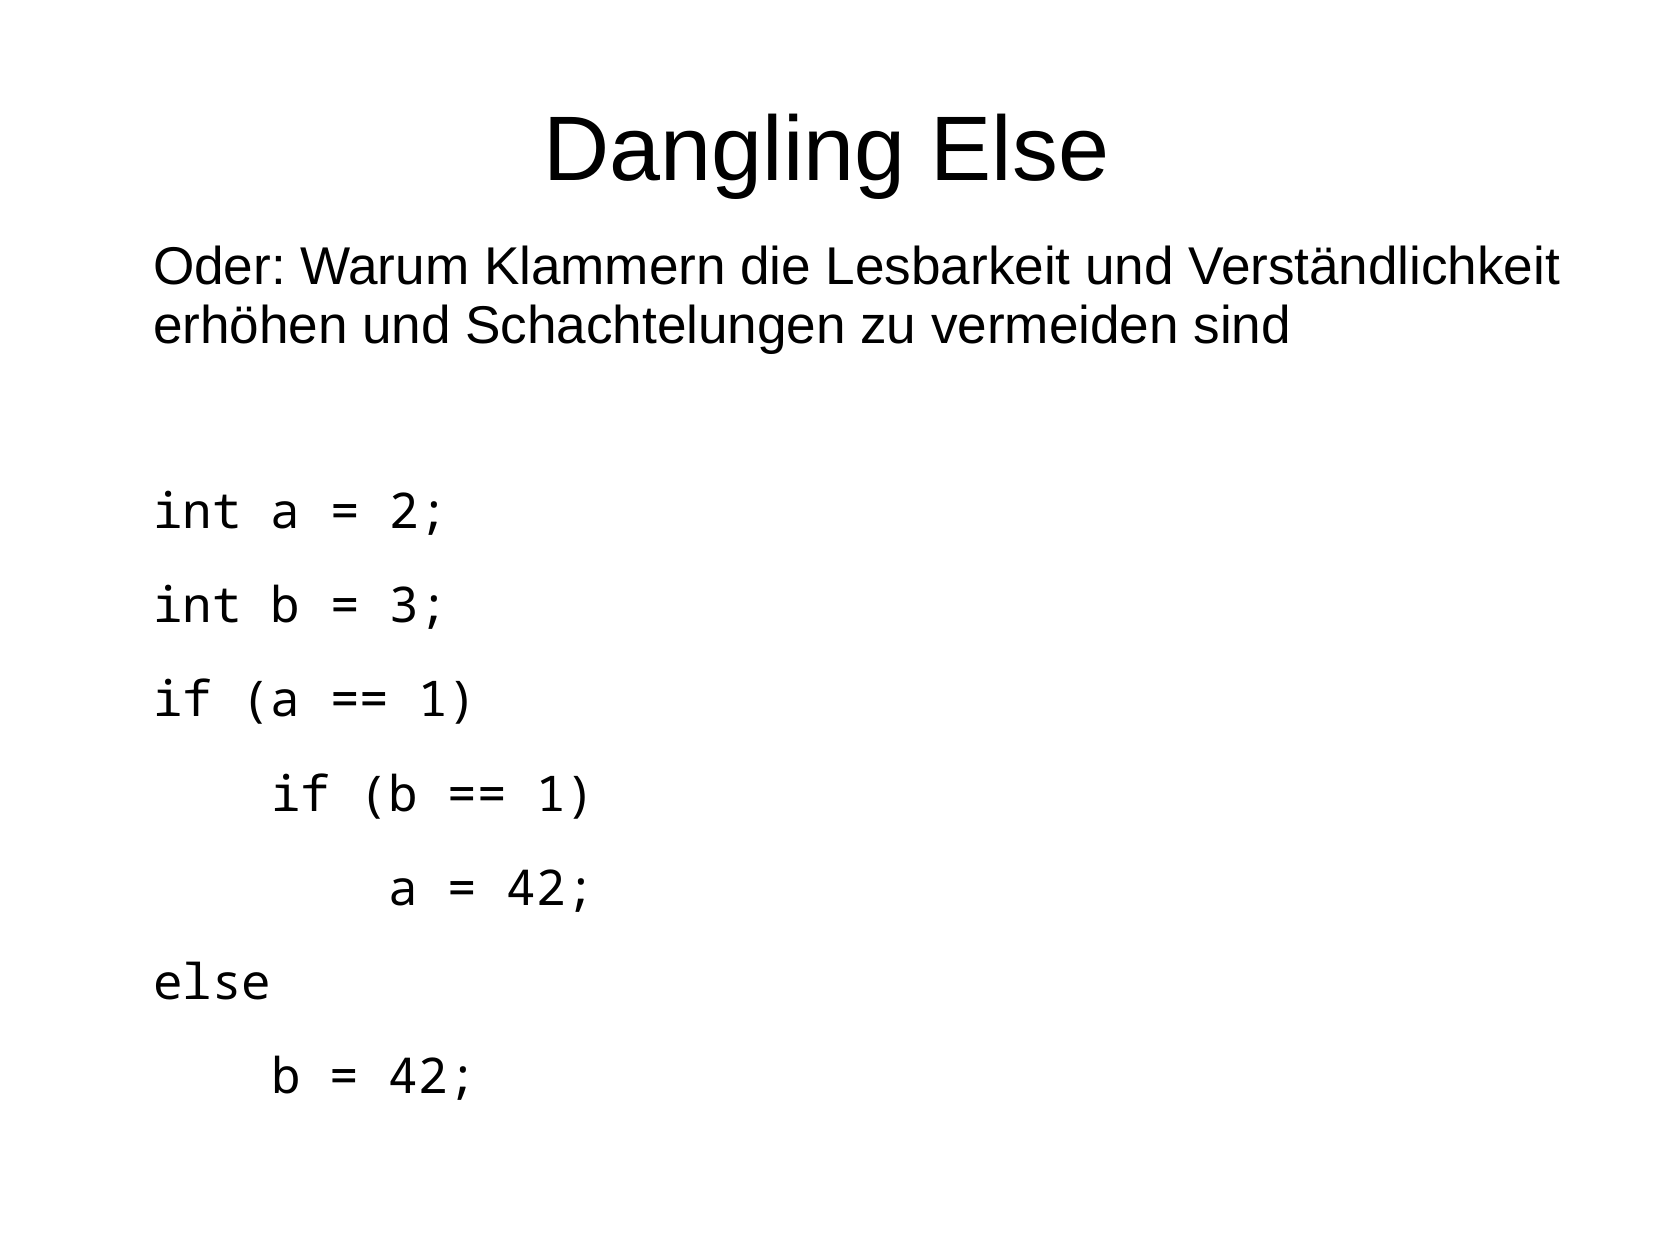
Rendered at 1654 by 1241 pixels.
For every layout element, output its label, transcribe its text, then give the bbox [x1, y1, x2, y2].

title Dangling Else [82, 94, 1571, 204]
list Oder: Warum Klammern die Lesbarkeit und Verständlichkeit erhöhen und Schachtelungen zu vermeiden sind int a = 2; int b = 3; if (a == 1) if (b == 1) a = 42; else b = 42; [88, 236, 1577, 1152]
